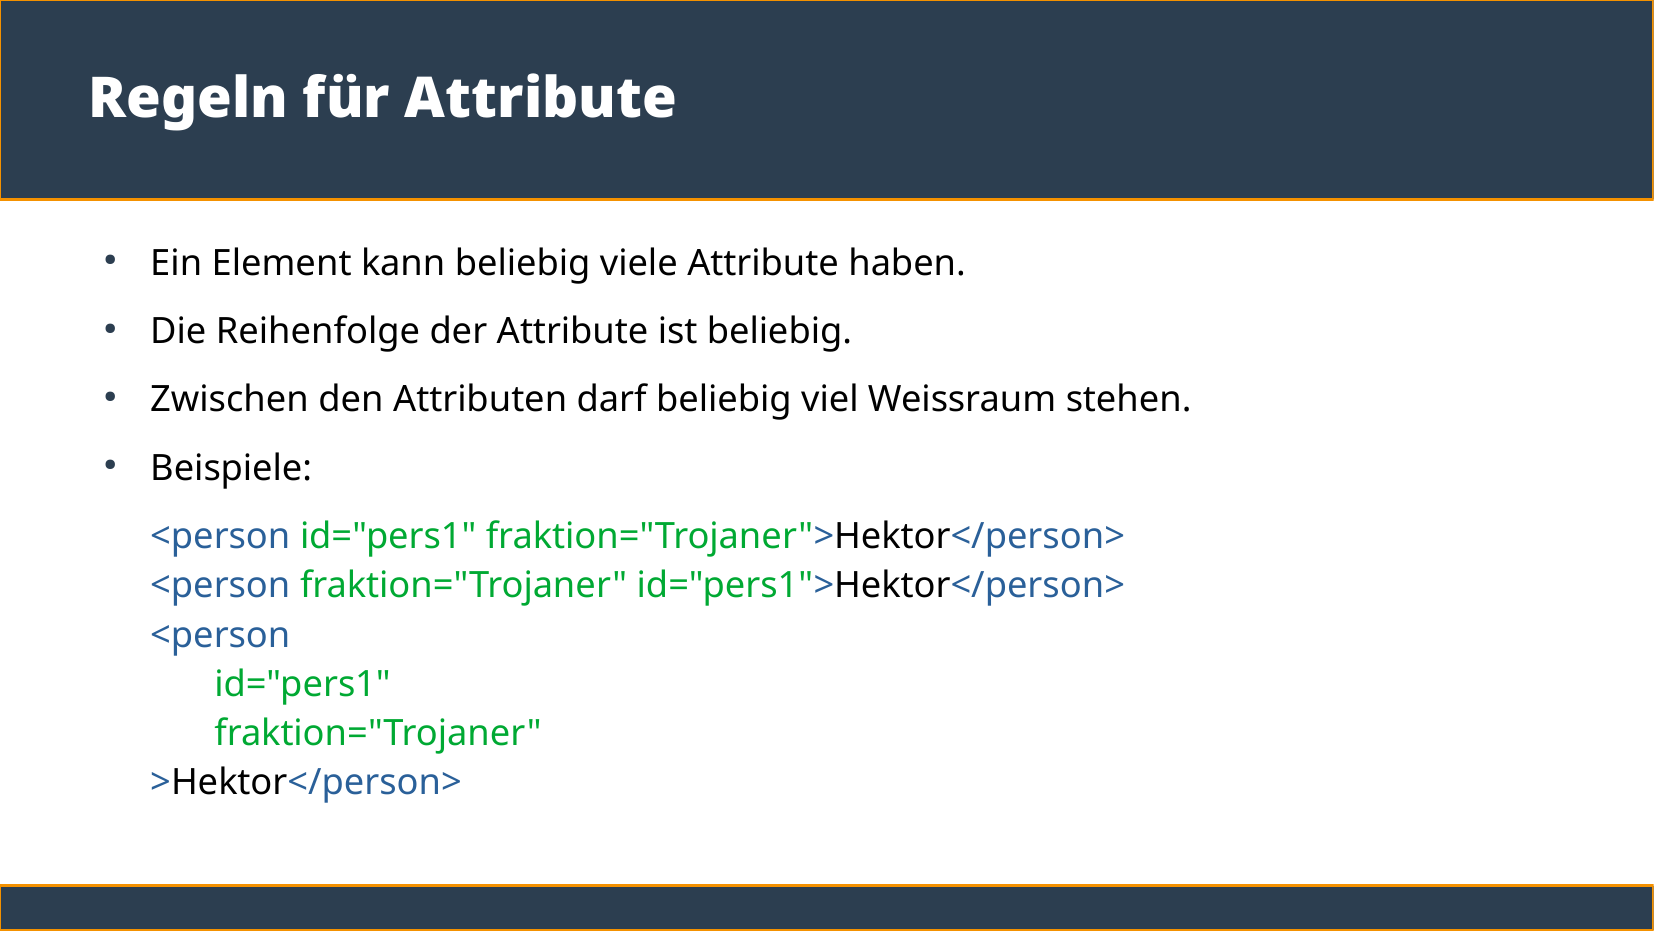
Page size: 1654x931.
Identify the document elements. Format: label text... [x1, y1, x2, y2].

title Regeln für Attribute [88, 14, 1565, 178]
list Ein Element kann beliebig viele Attribute haben. Die Reihenfolge der Attribute ist beliebig. Zwischen den Attributen darf beliebig viel Weissraum stehen. Beispiele: <person id="pers1" fraktion="Trojaner">Hektor</person> <person fraktion="Trojaner" id="pers1">Hektor</person> <person id="pers1" fraktion="Trojaner" >Hektor</person> [88, 236, 1565, 813]
